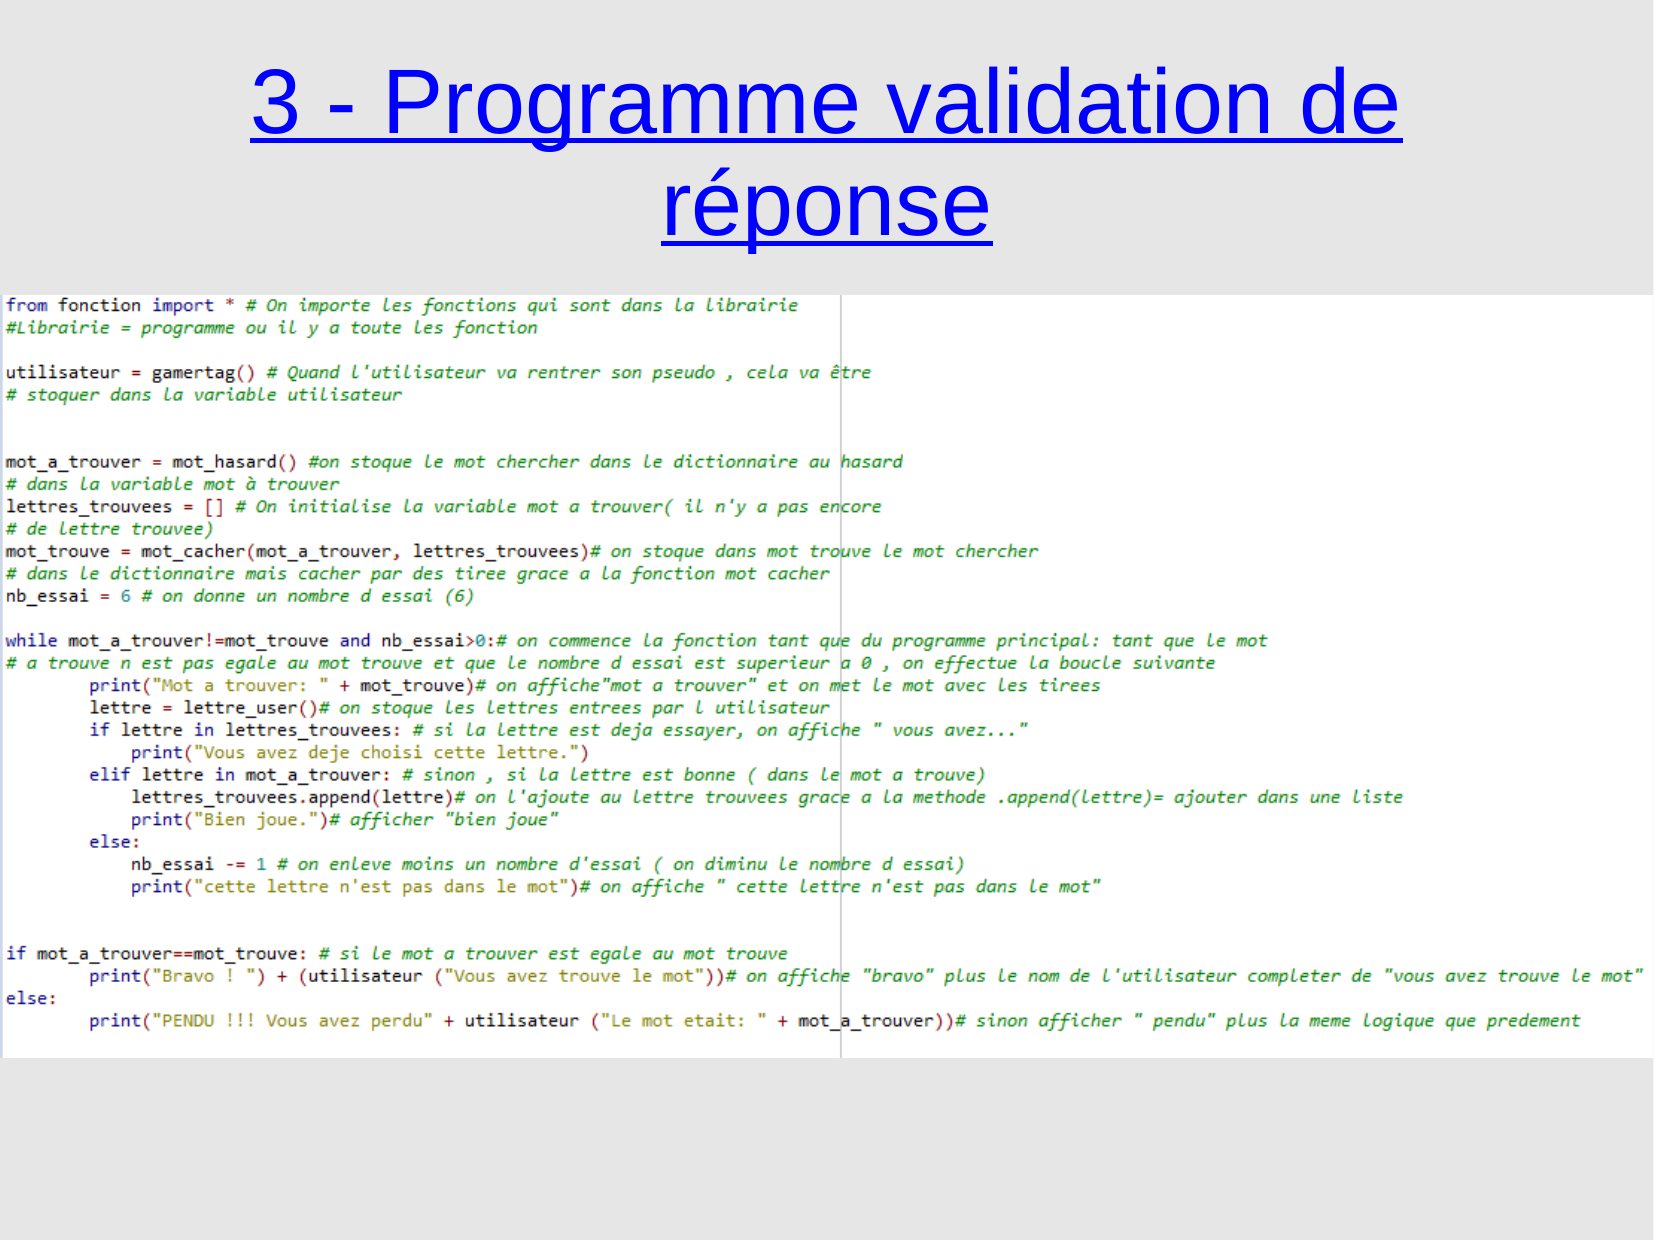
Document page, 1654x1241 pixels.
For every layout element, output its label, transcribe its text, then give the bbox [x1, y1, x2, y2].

title 3 - Programme validation de réponse [82, 49, 1571, 257]
picture [0, 295, 1654, 1058]
